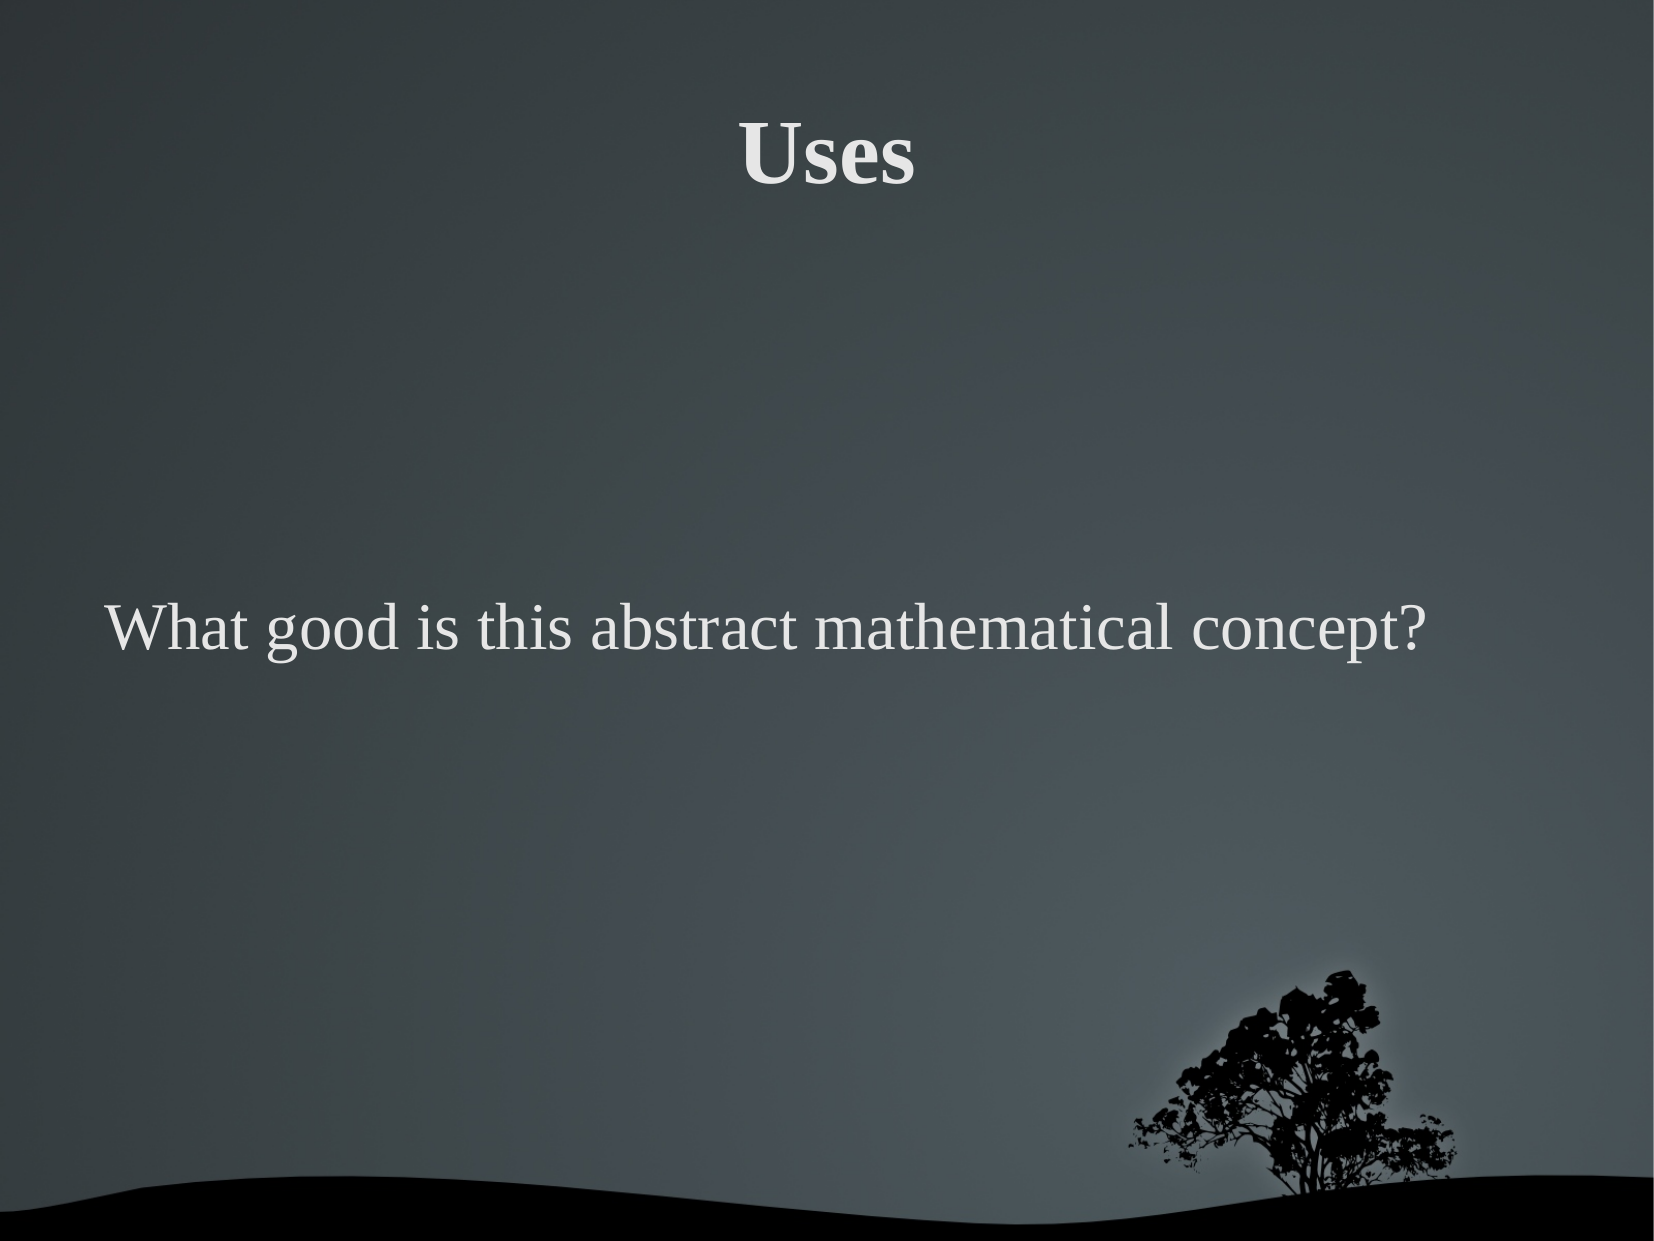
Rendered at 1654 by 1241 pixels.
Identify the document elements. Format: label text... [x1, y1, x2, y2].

title Uses [82, 49, 1571, 257]
list What good is this abstract mathematical concept? [86, 590, 1576, 713]
picture [0, 0, 1654, 1241]
